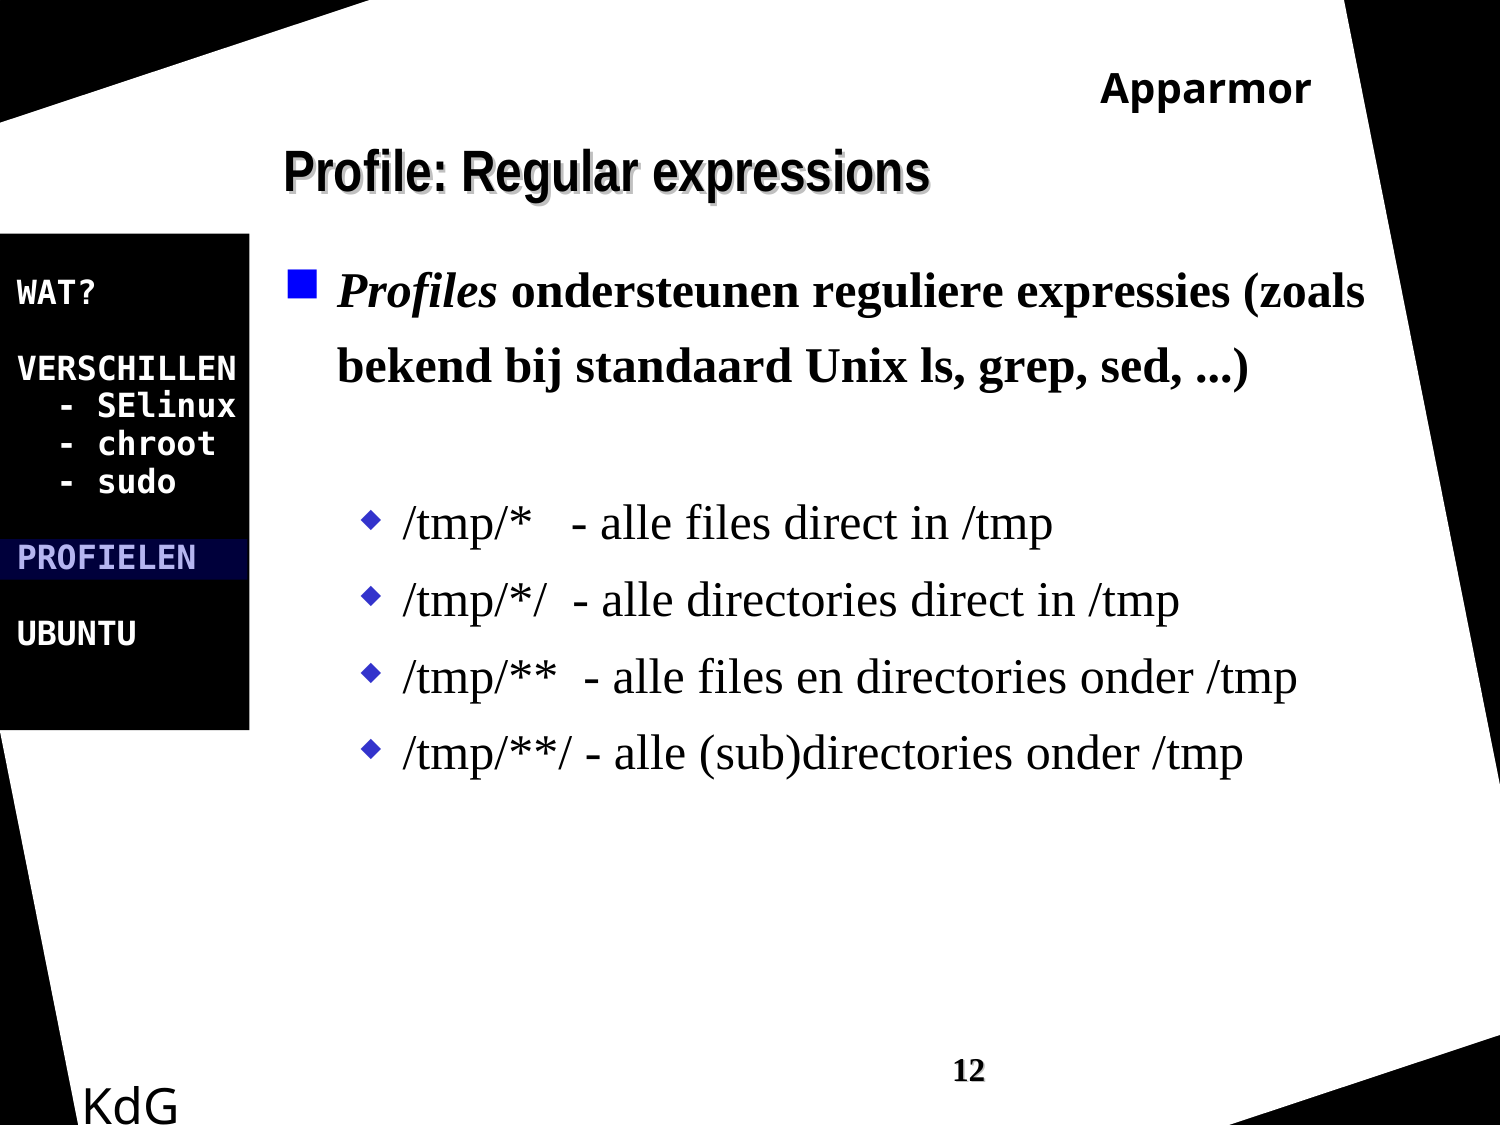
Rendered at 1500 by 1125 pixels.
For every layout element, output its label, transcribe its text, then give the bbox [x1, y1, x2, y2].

list Profiles ondersteunen reguliere expressies (zoals bekend bij standaard Unix ls, grep, sed, ...)‏ /tmp/* - alle files direct in /tmp /tmp/*/ - alle directories direct in /tmp /tmp/** - alle files en directories onder /tmp /tmp/**/ - alle (sub)directories onder /tmp [268, 246, 1468, 991]
title Profile: Regular expressions [268, 41, 1415, 246]
text_box [0, 539, 248, 580]
